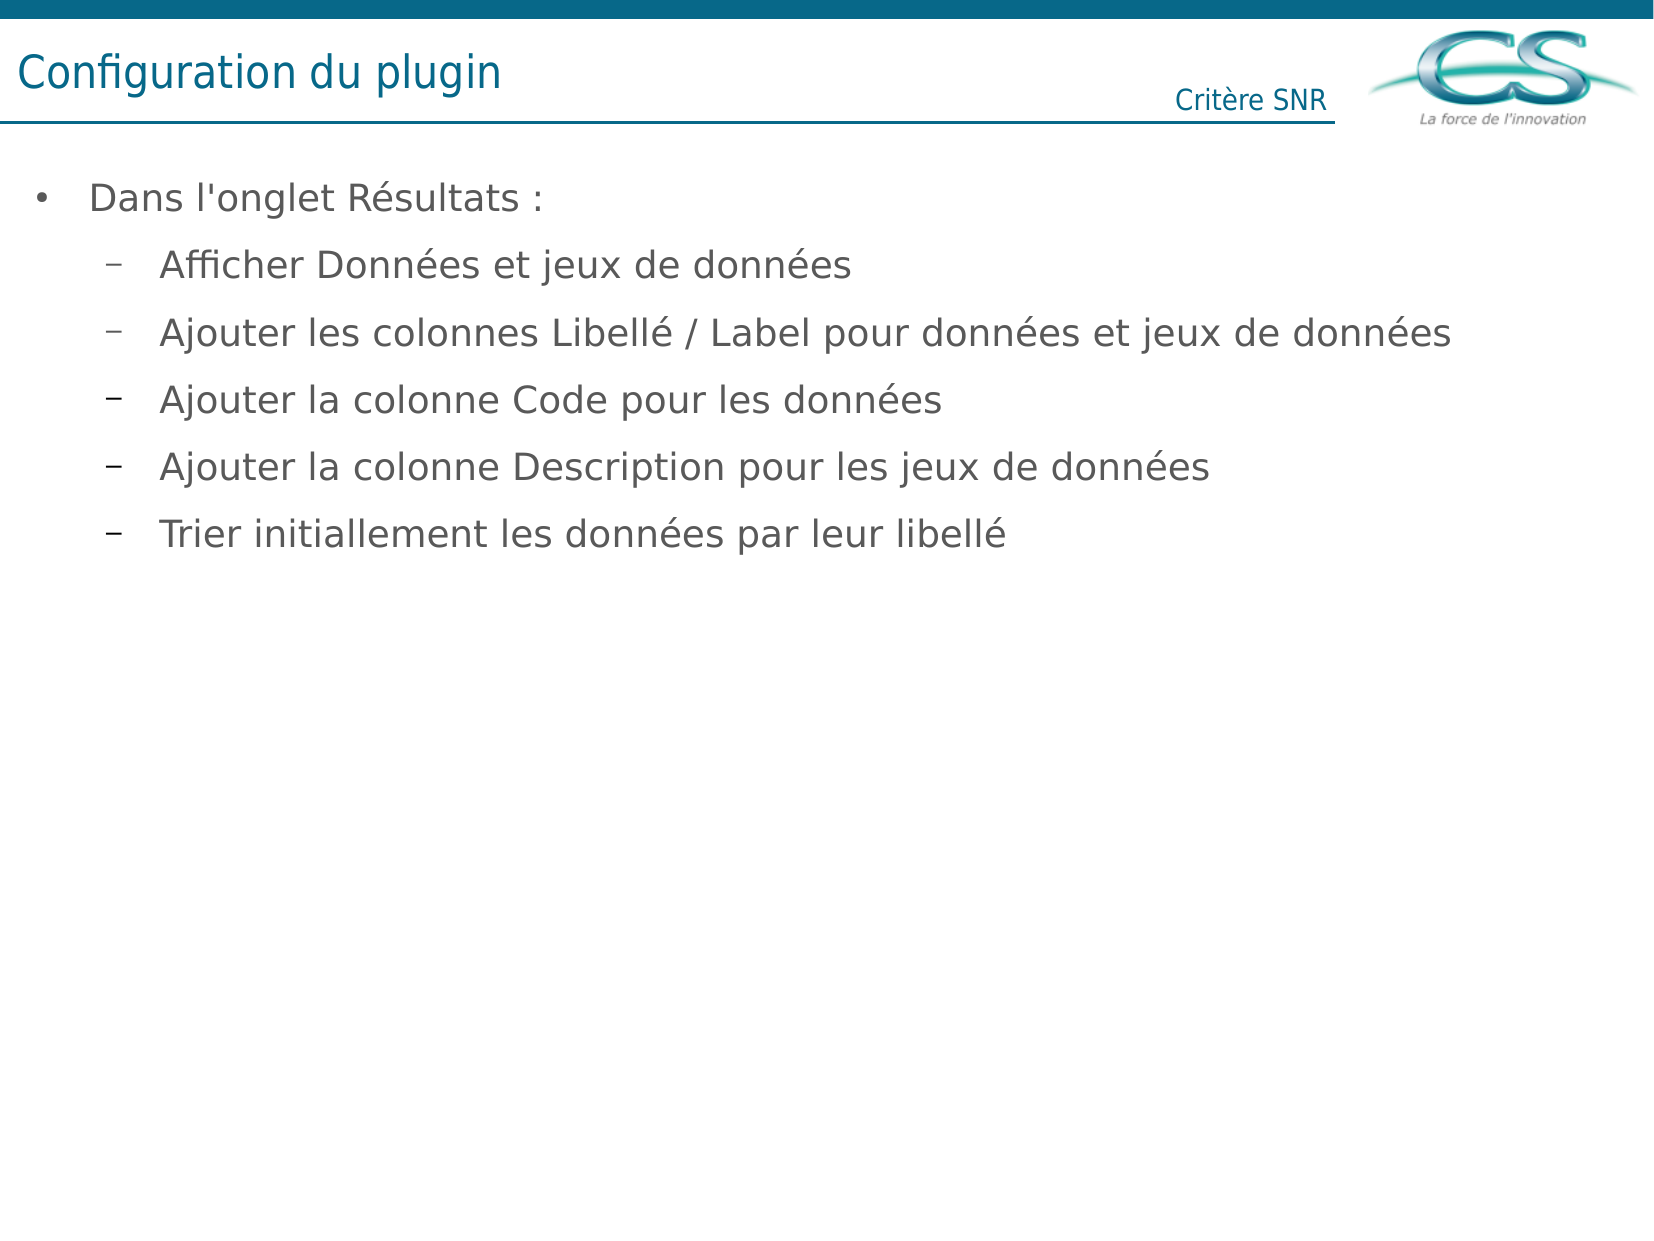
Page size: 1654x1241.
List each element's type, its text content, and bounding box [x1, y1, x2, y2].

list Dans l'onglet Résultats : Afficher Données et jeux de données Ajouter les colonnes Libellé / Label pour données et jeux de données Ajouter la colonne Code pour les données Ajouter la colonne Description pour les jeux de données Trier initiallement les données par leur libellé [17, 177, 1630, 1217]
picture [1368, 28, 1642, 128]
text_box Critère SNR [1163, 71, 1347, 142]
title Configuration du plugin [17, 46, 1368, 106]
